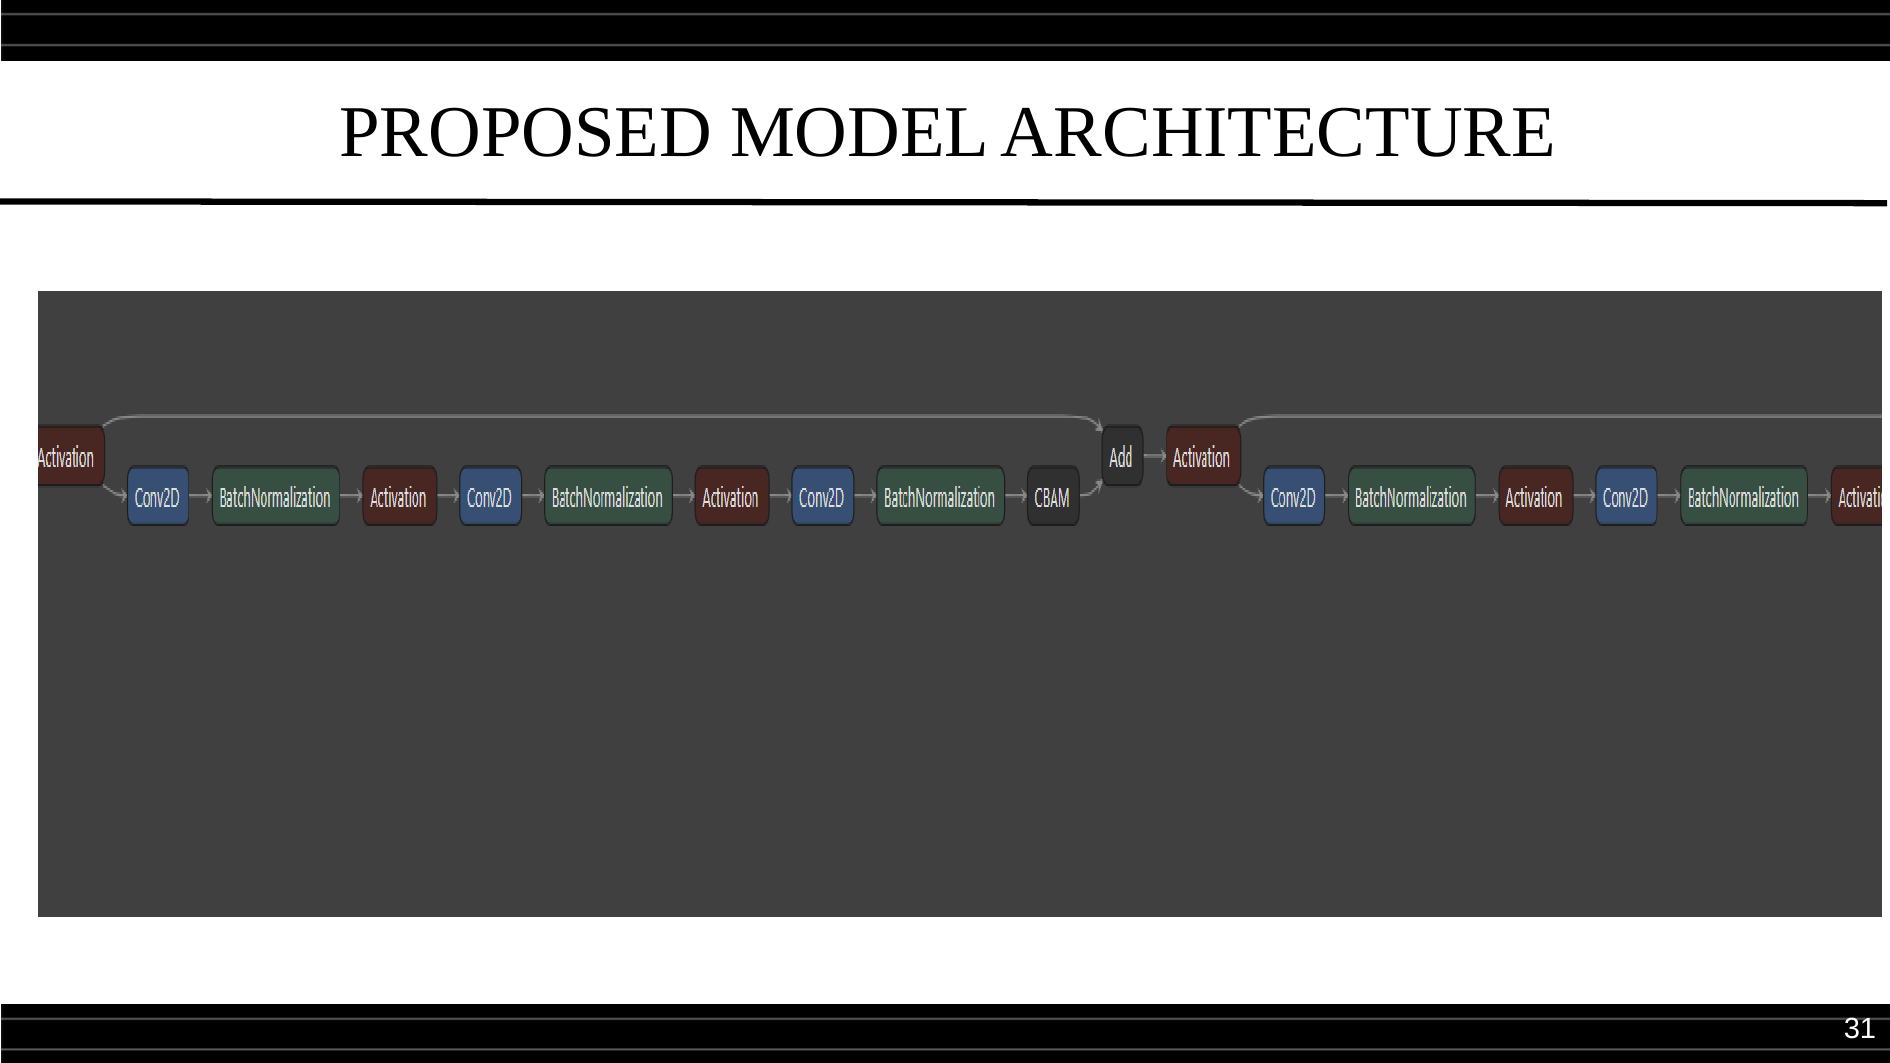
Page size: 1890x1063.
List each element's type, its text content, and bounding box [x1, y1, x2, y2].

picture [38, 291, 1882, 917]
picture [1, 0, 1890, 61]
title PROPOSED MODEL ARCHITECTURE [64, 69, 1832, 195]
list [0, 205, 1880, 1003]
picture [1, 1004, 1890, 1063]
